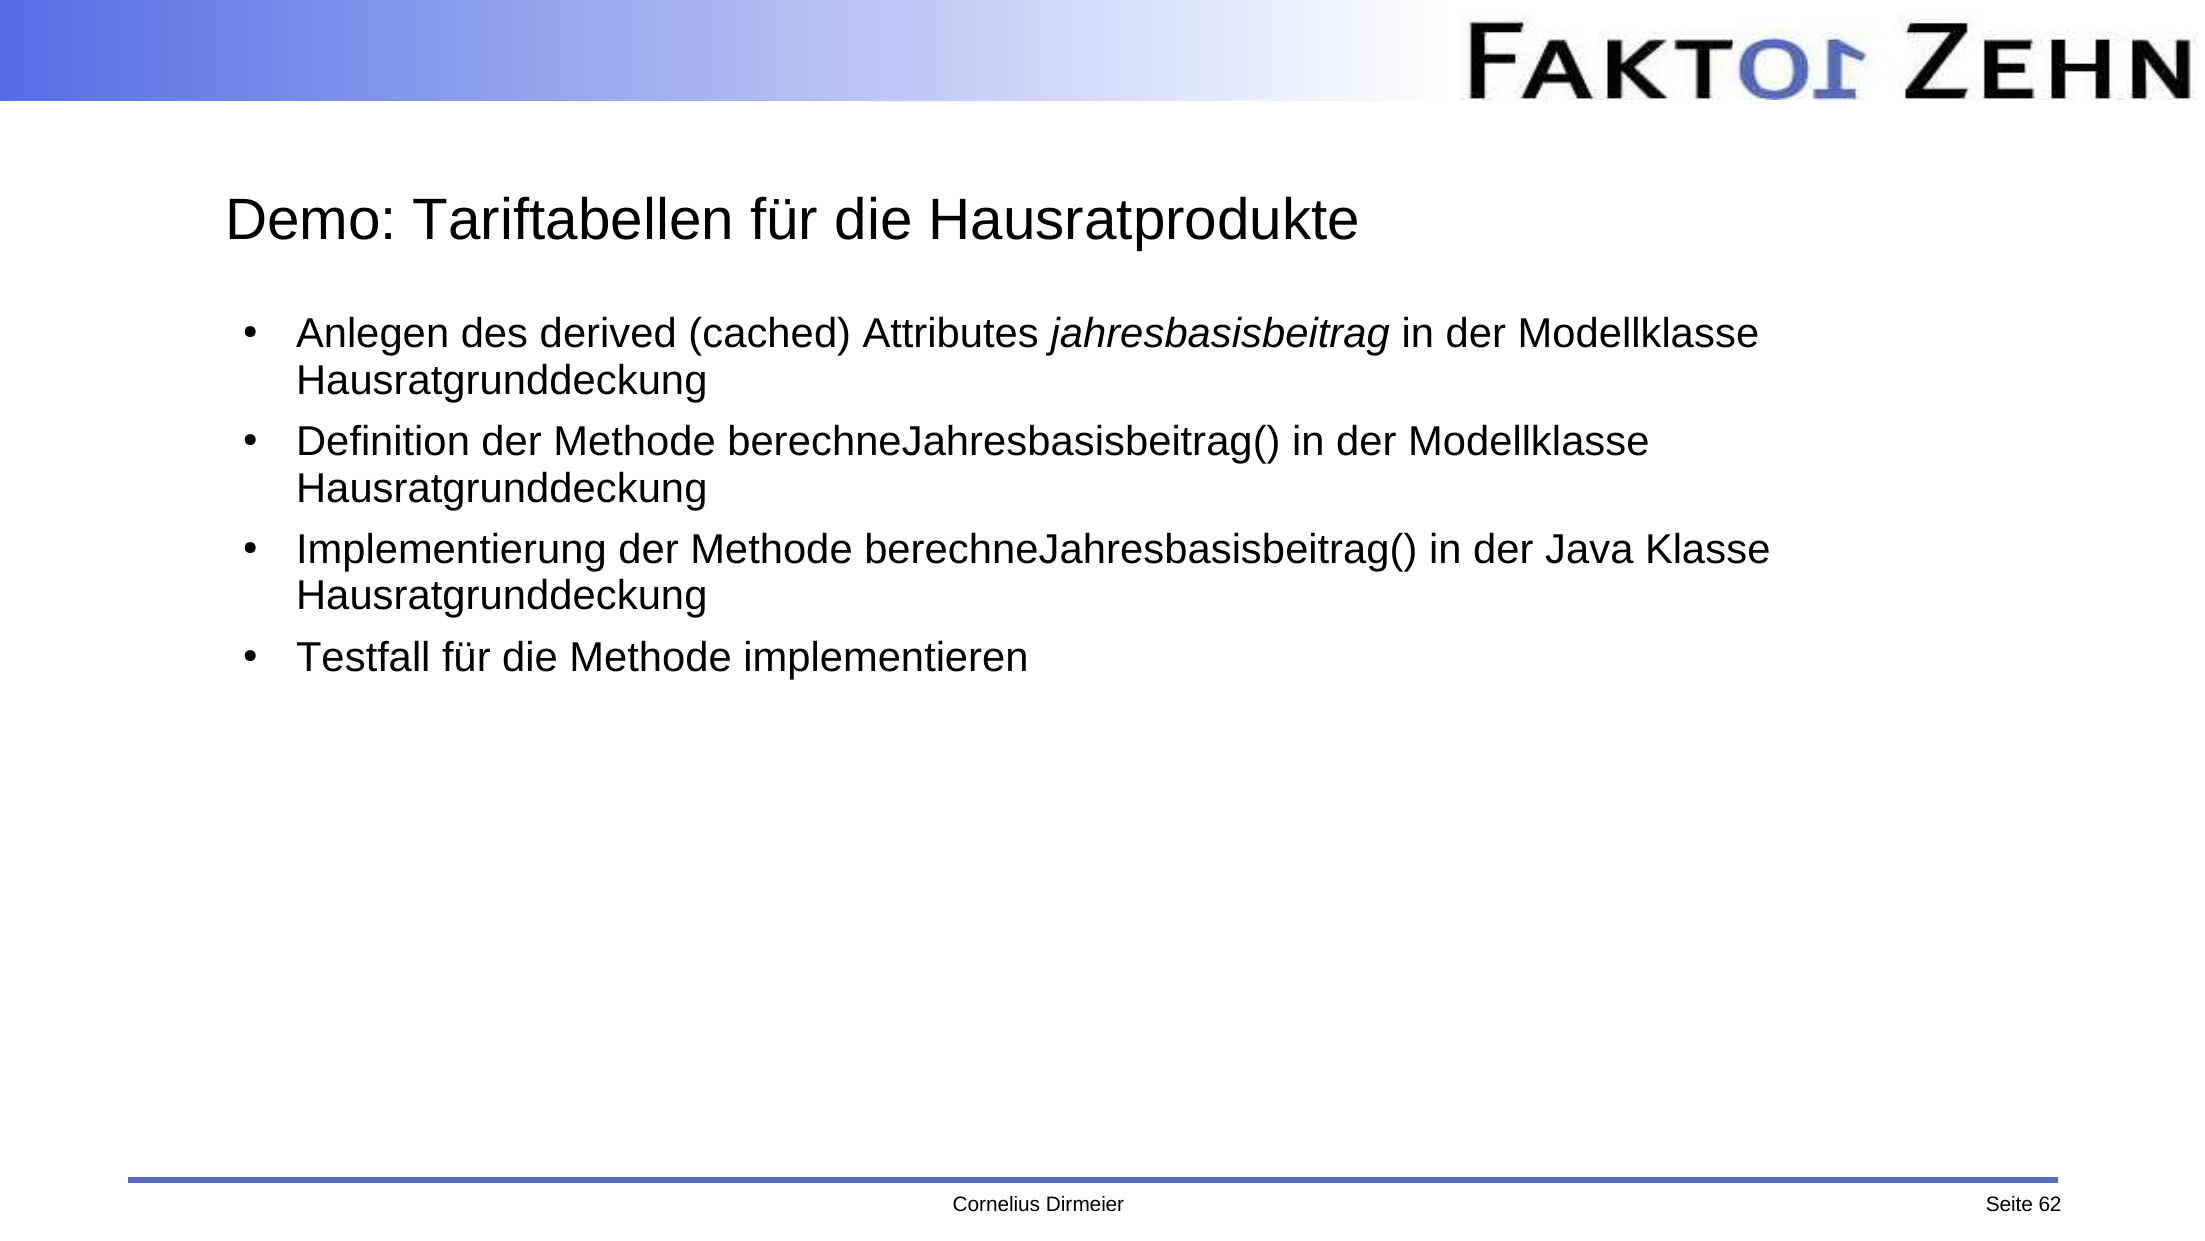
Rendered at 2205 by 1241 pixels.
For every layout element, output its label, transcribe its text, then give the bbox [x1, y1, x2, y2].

picture [1460, 7, 2202, 100]
list Anlegen des derived (cached) Attributes jahresbasisbeitrag in der Modellklasse Hausratgrunddeckung Definition der Methode berechneJahresbasisbeitrag() in der Modellklasse Hausratgrunddeckung Implementierung der Methode berechneJahresbasisbeitrag() in der Java Klasse Hausratgrunddeckung Testfall für die Methode implementieren [225, 310, 1981, 1078]
title Demo: Tariftabellen für die Hausratprodukte [225, 142, 1981, 296]
